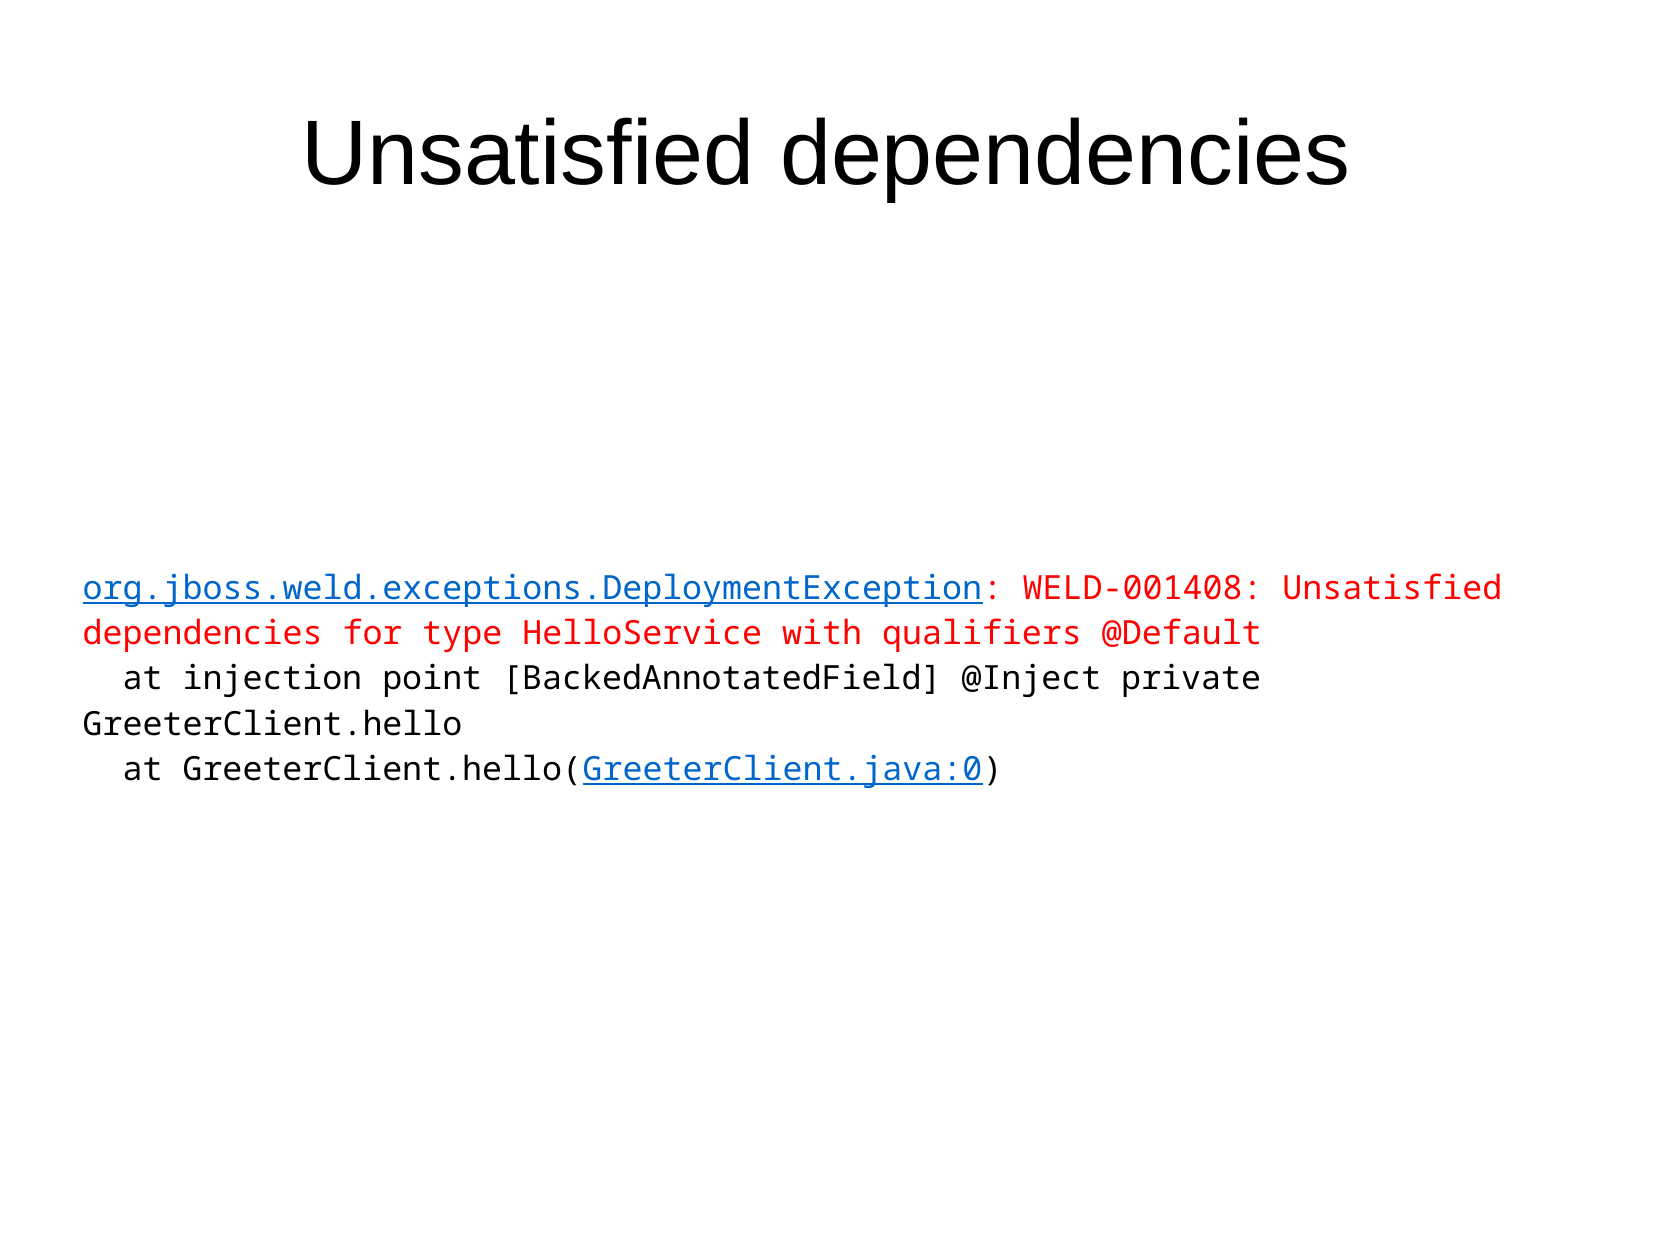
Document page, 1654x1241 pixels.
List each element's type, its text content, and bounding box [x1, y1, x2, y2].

title Unsatisfied dependencies [82, 49, 1571, 257]
list org.jboss.weld.exceptions.DeploymentException: WELD-001408: Unsatisfied dependencies for type HelloService with qualifiers @Default at injection point [BackedAnnotatedField] @Inject private GreeterClient.hello at GreeterClient.hello(GreeterClient.java:0) [82, 290, 1571, 1109]
